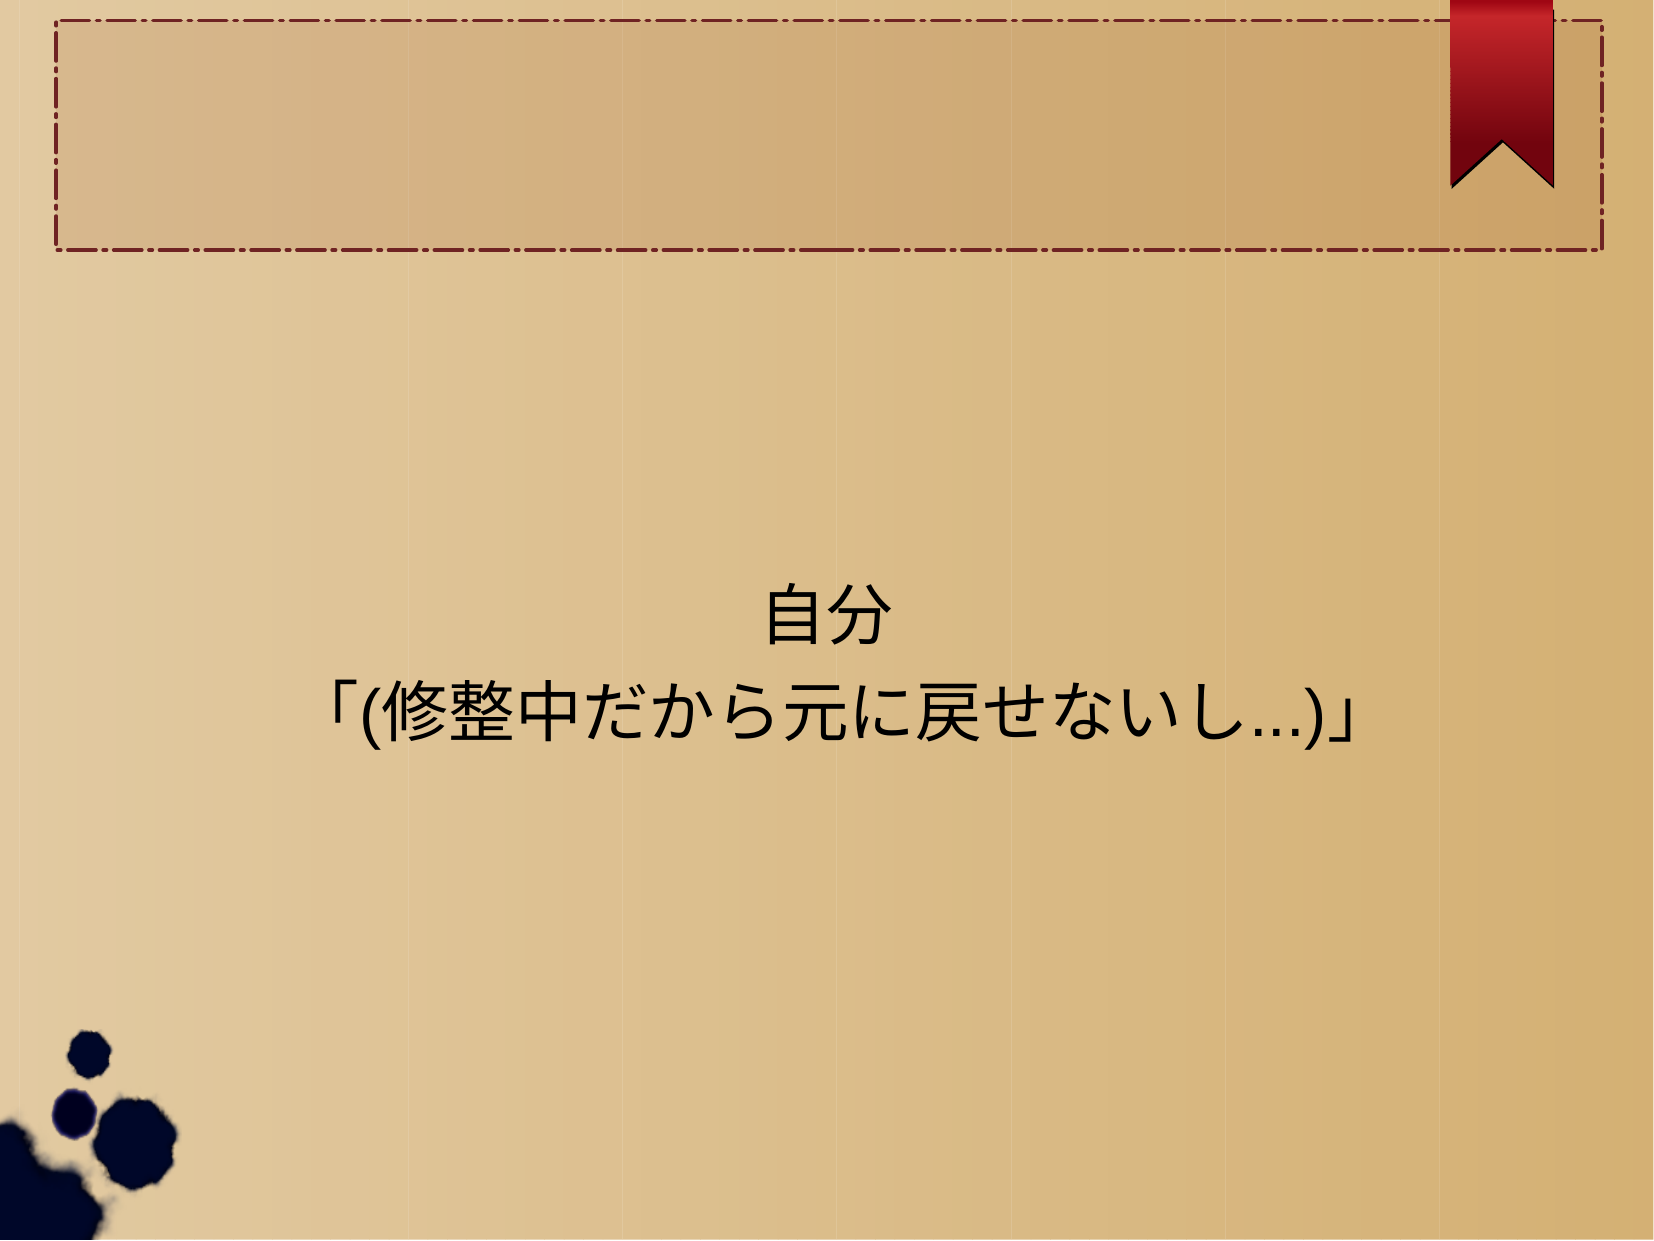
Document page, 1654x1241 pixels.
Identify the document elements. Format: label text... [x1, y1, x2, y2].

subtitle 自分 「(修整中だから元に戻せないし...)｣ [82, 299, 1571, 1019]
